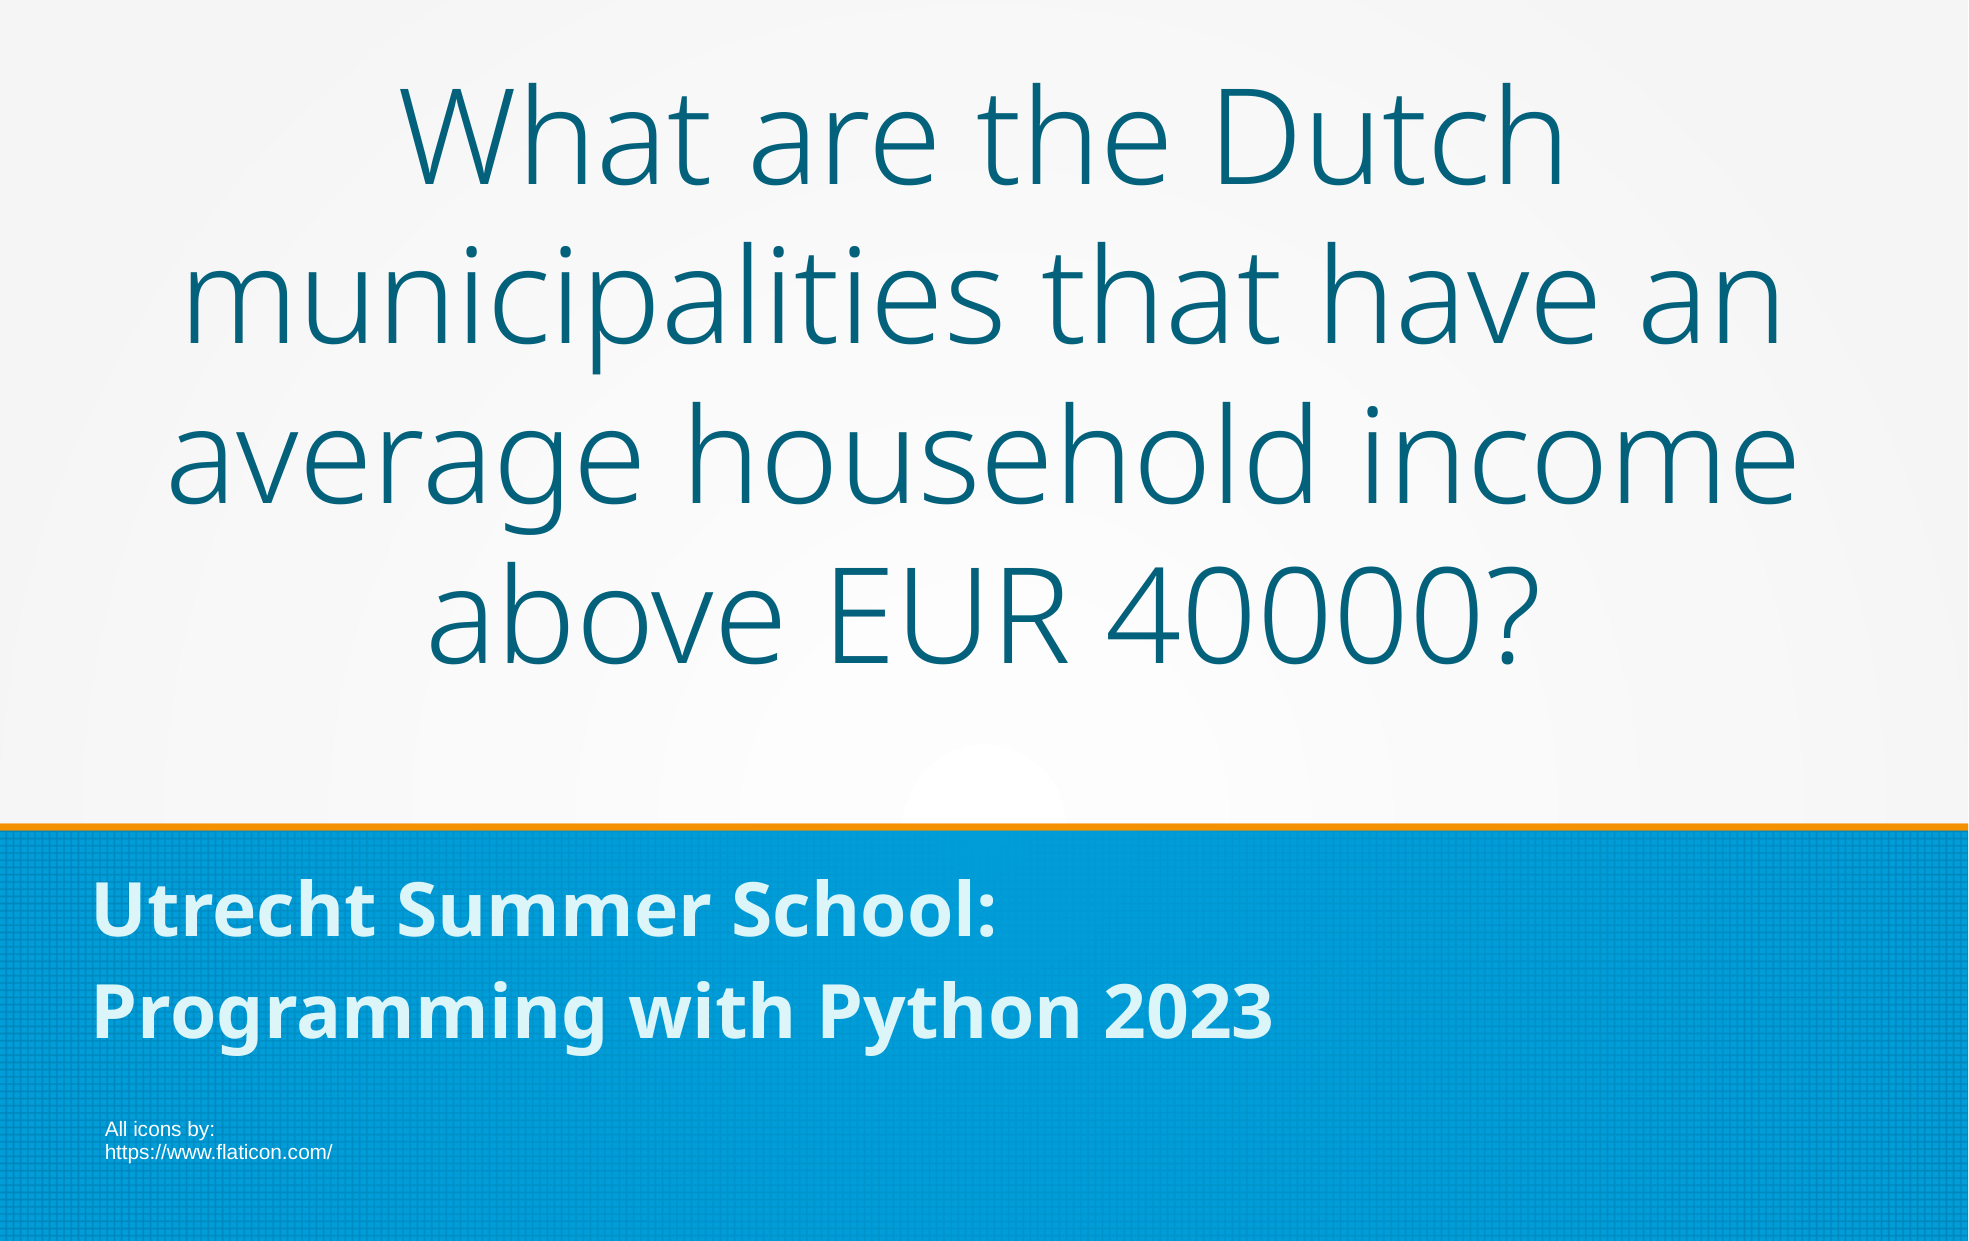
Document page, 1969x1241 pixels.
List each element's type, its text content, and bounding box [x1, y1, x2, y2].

text_box Utrecht Summer School: Programming with Python 2023 [90, 855, 1436, 1063]
title What are the Dutch municipalities that have an average household income above EUR 40000? [98, 49, 1870, 691]
text_box All icons by: https://www.flaticon.com/ [90, 1110, 348, 1172]
picture [0, 0, 1969, 830]
